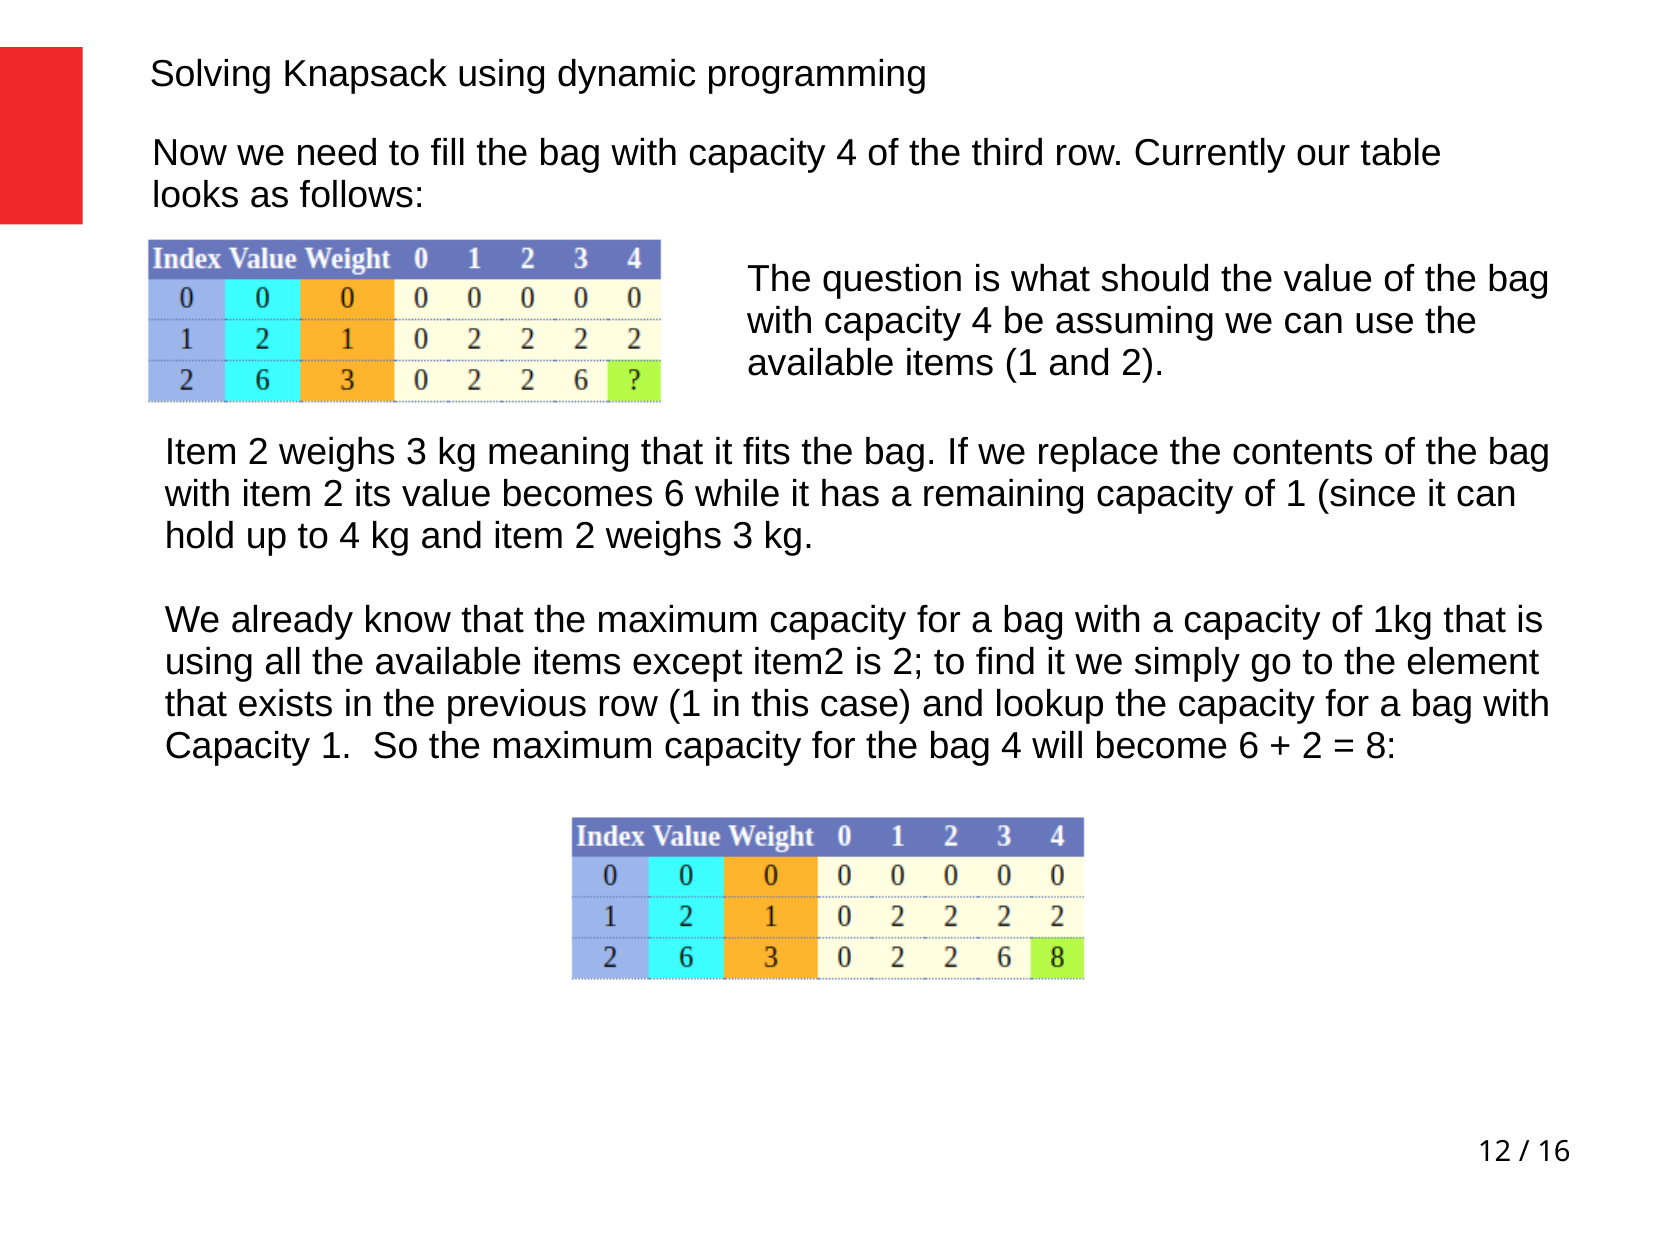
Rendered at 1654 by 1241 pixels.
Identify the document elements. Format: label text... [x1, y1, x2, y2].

text_box Now we need to fill the bag with capacity 4 of the third row. Currently our table looks as follows: [137, 124, 1516, 307]
picture [136, 229, 669, 409]
text_box The question is what should the value of the bag with capacity 4 be assuming we can use the available items (1 and 2). [732, 250, 1565, 392]
picture [566, 813, 1089, 994]
text_box Item 2 weighs 3 kg meaning that it fits the bag. If we replace the contents of the bag with item 2 its value becomes 6 while it has a remaining capacity of 1 (since it can hold up to 4 kg and item 2 weighs 3 kg. We already know that the maximum capacity for a bag with a capacity of 1kg that is using all the available items except item2 is 2; to find it we simply go to the element that exists in the previous row (1 in this case) and lookup the capacity for a bag with Capacity 1. So the maximum capacity for the bag 4 will become 6 + 2 = 8: [150, 422, 1570, 774]
text_box Solving Knapsack using dynamic programming [135, 45, 961, 102]
